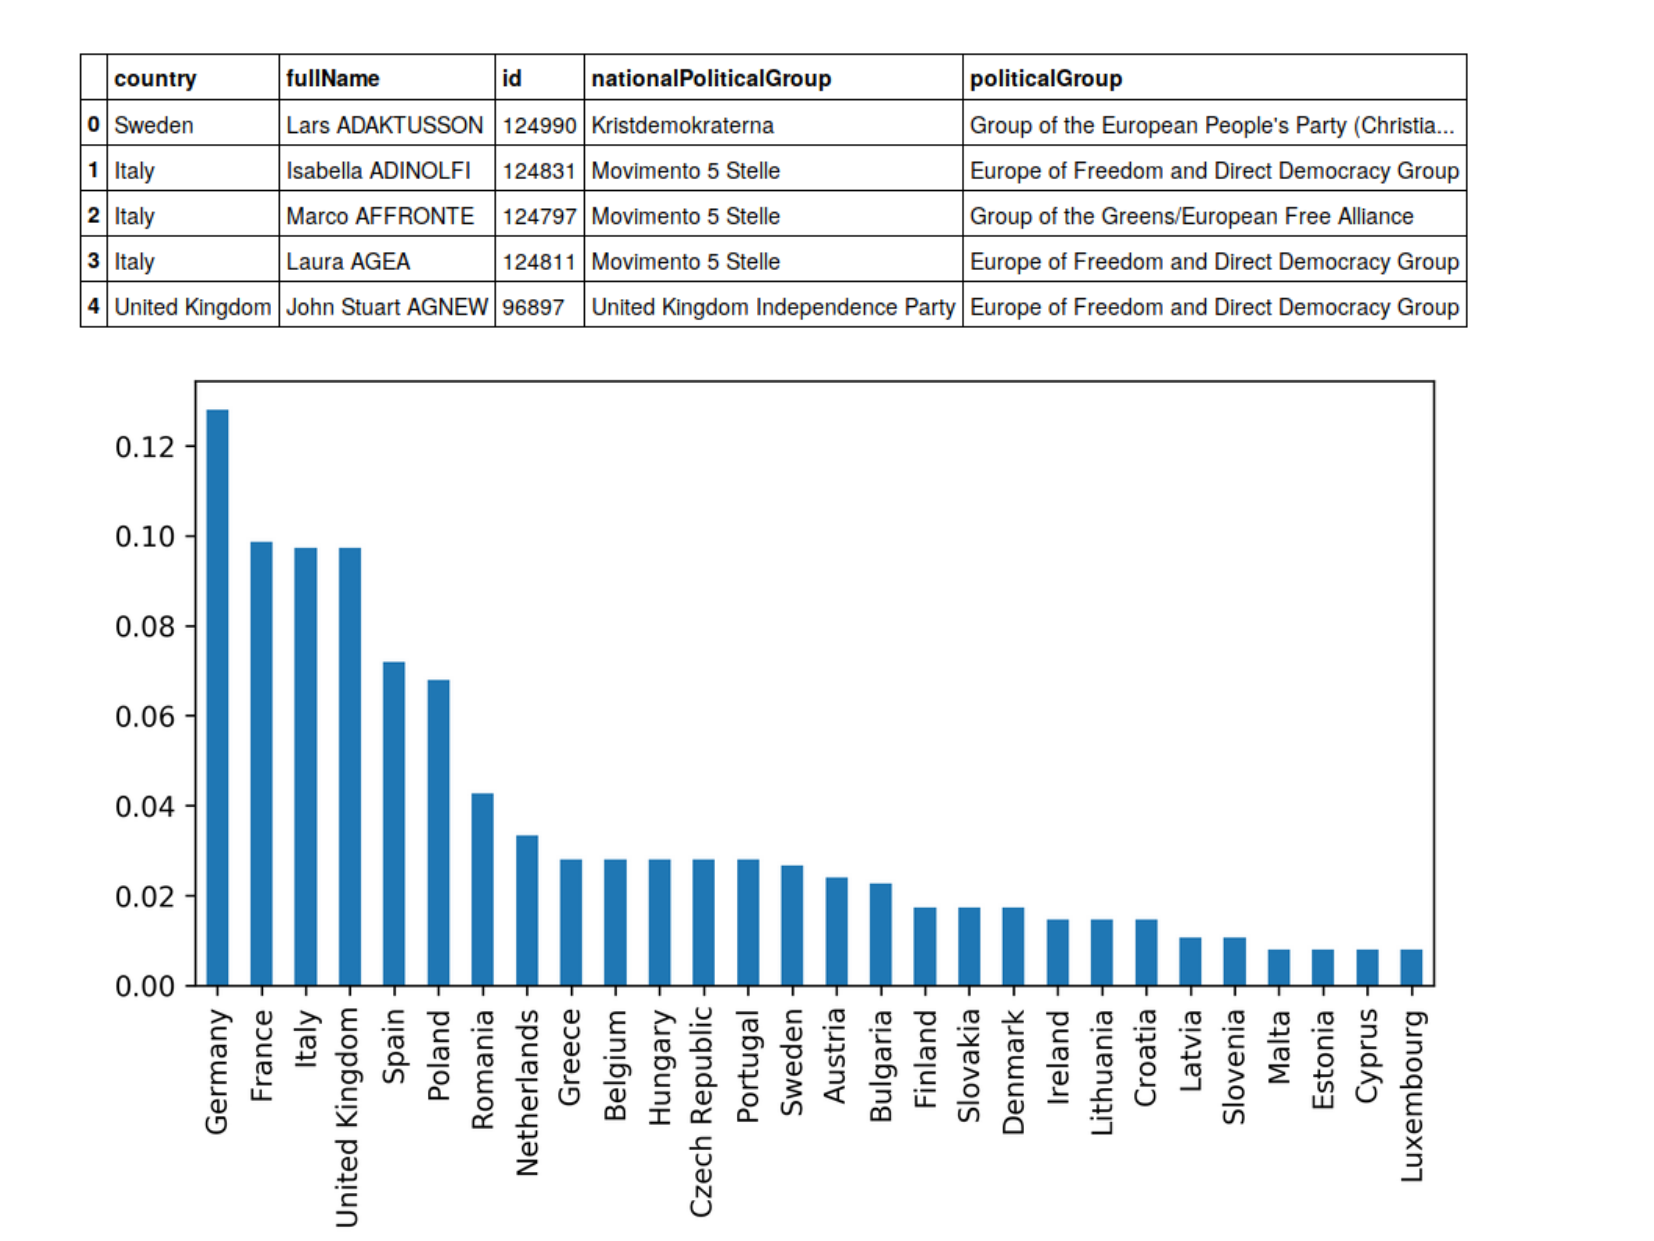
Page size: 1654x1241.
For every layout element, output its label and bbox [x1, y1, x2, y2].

picture [77, 49, 1471, 342]
picture [90, 355, 1456, 1241]
